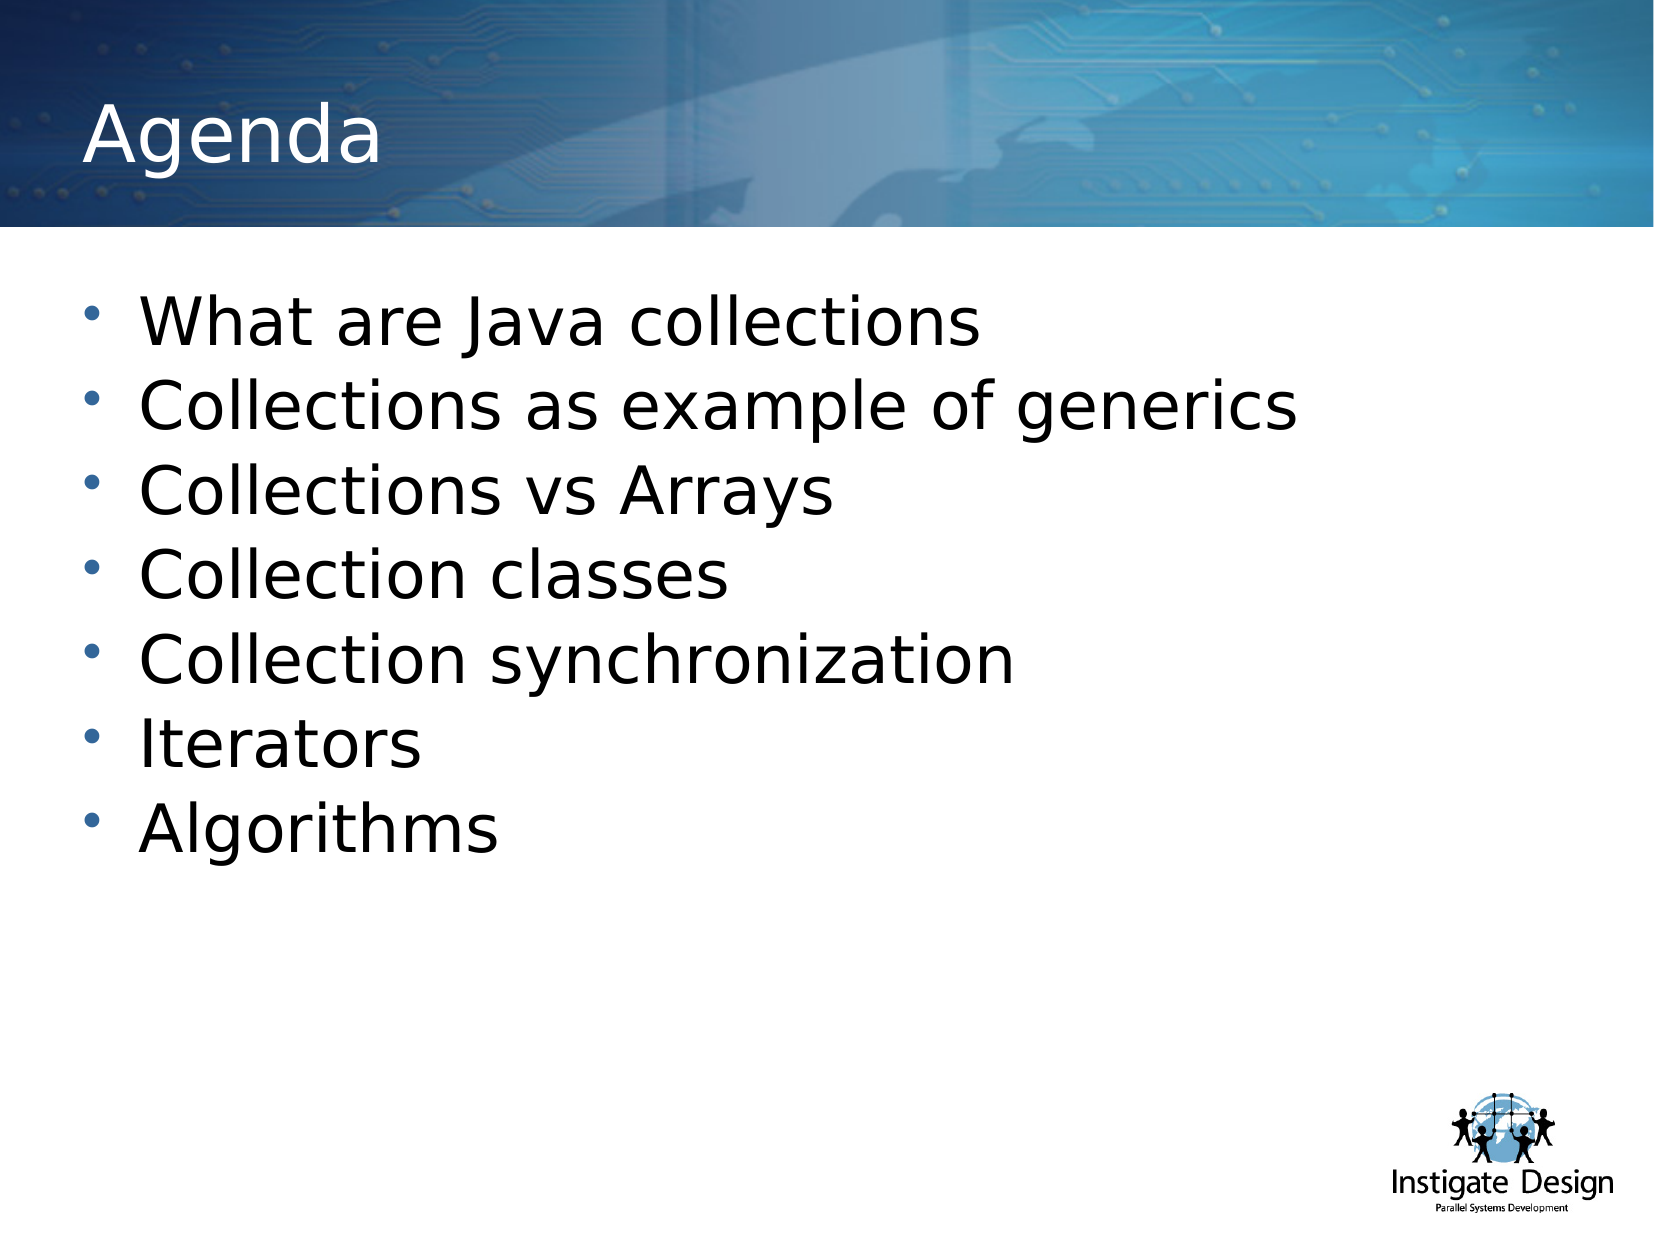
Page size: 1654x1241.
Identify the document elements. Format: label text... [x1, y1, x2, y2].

list What are Java collections Collections as example of generics Collections vs Arrays Collection classes Collection synchronization Iterators Algorithms [82, 289, 1451, 1031]
title Agenda [82, 49, 1570, 228]
picture [0, 0, 1654, 227]
picture [1393, 1093, 1613, 1213]
